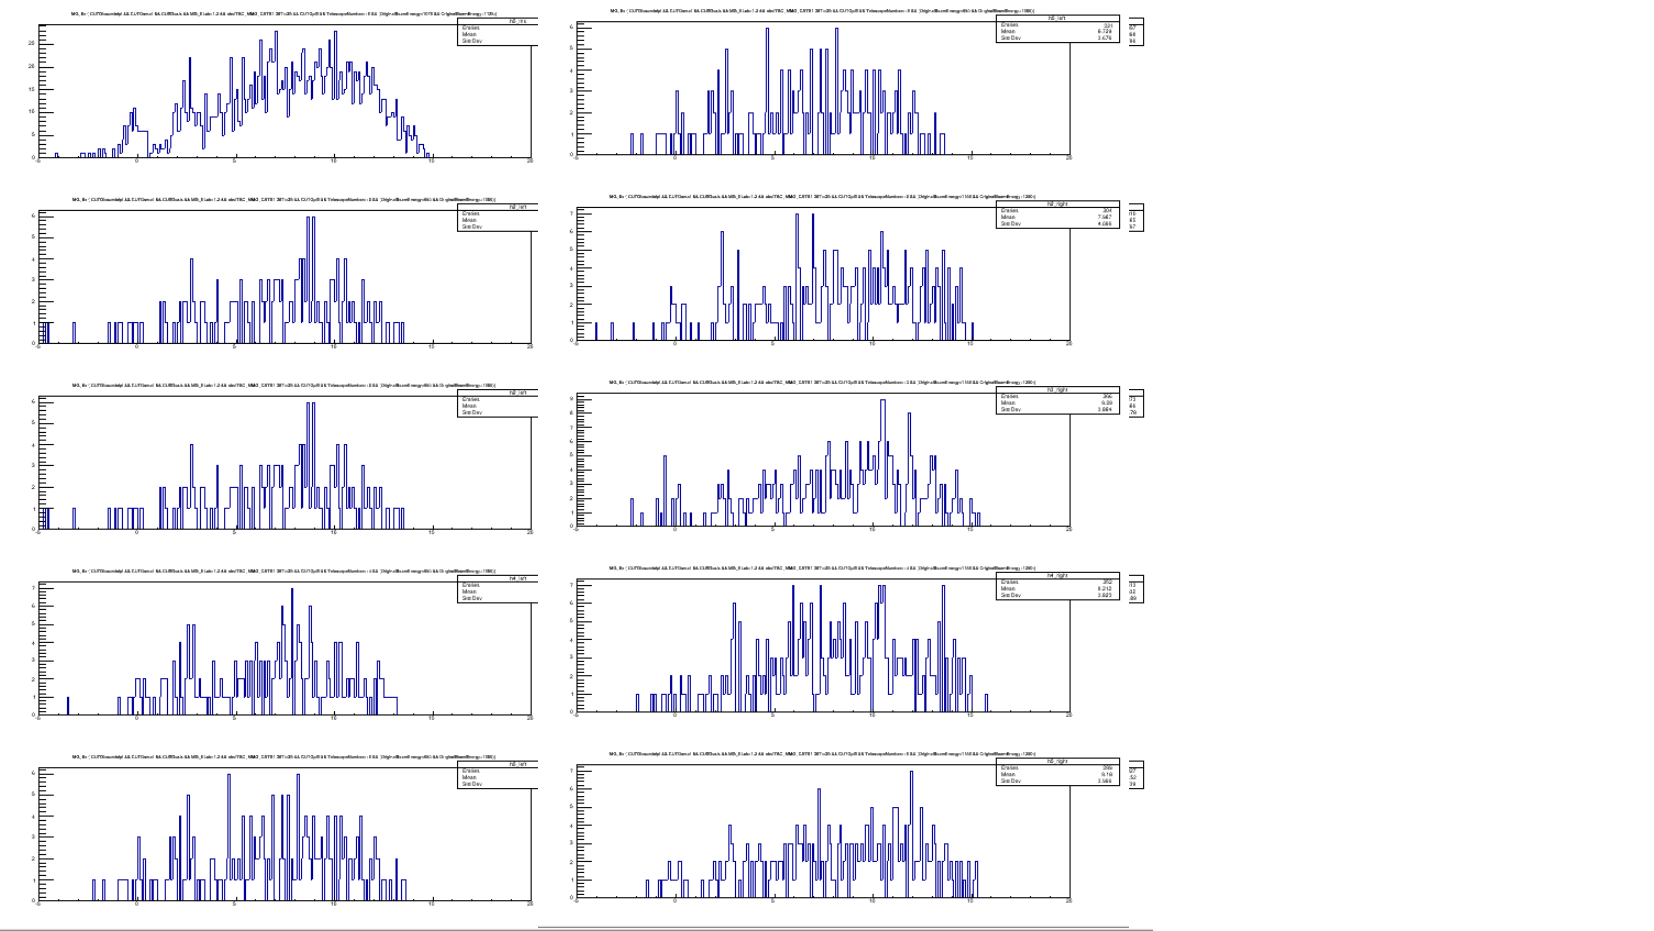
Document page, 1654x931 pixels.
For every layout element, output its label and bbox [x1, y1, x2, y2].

picture [0, 0, 1153, 931]
